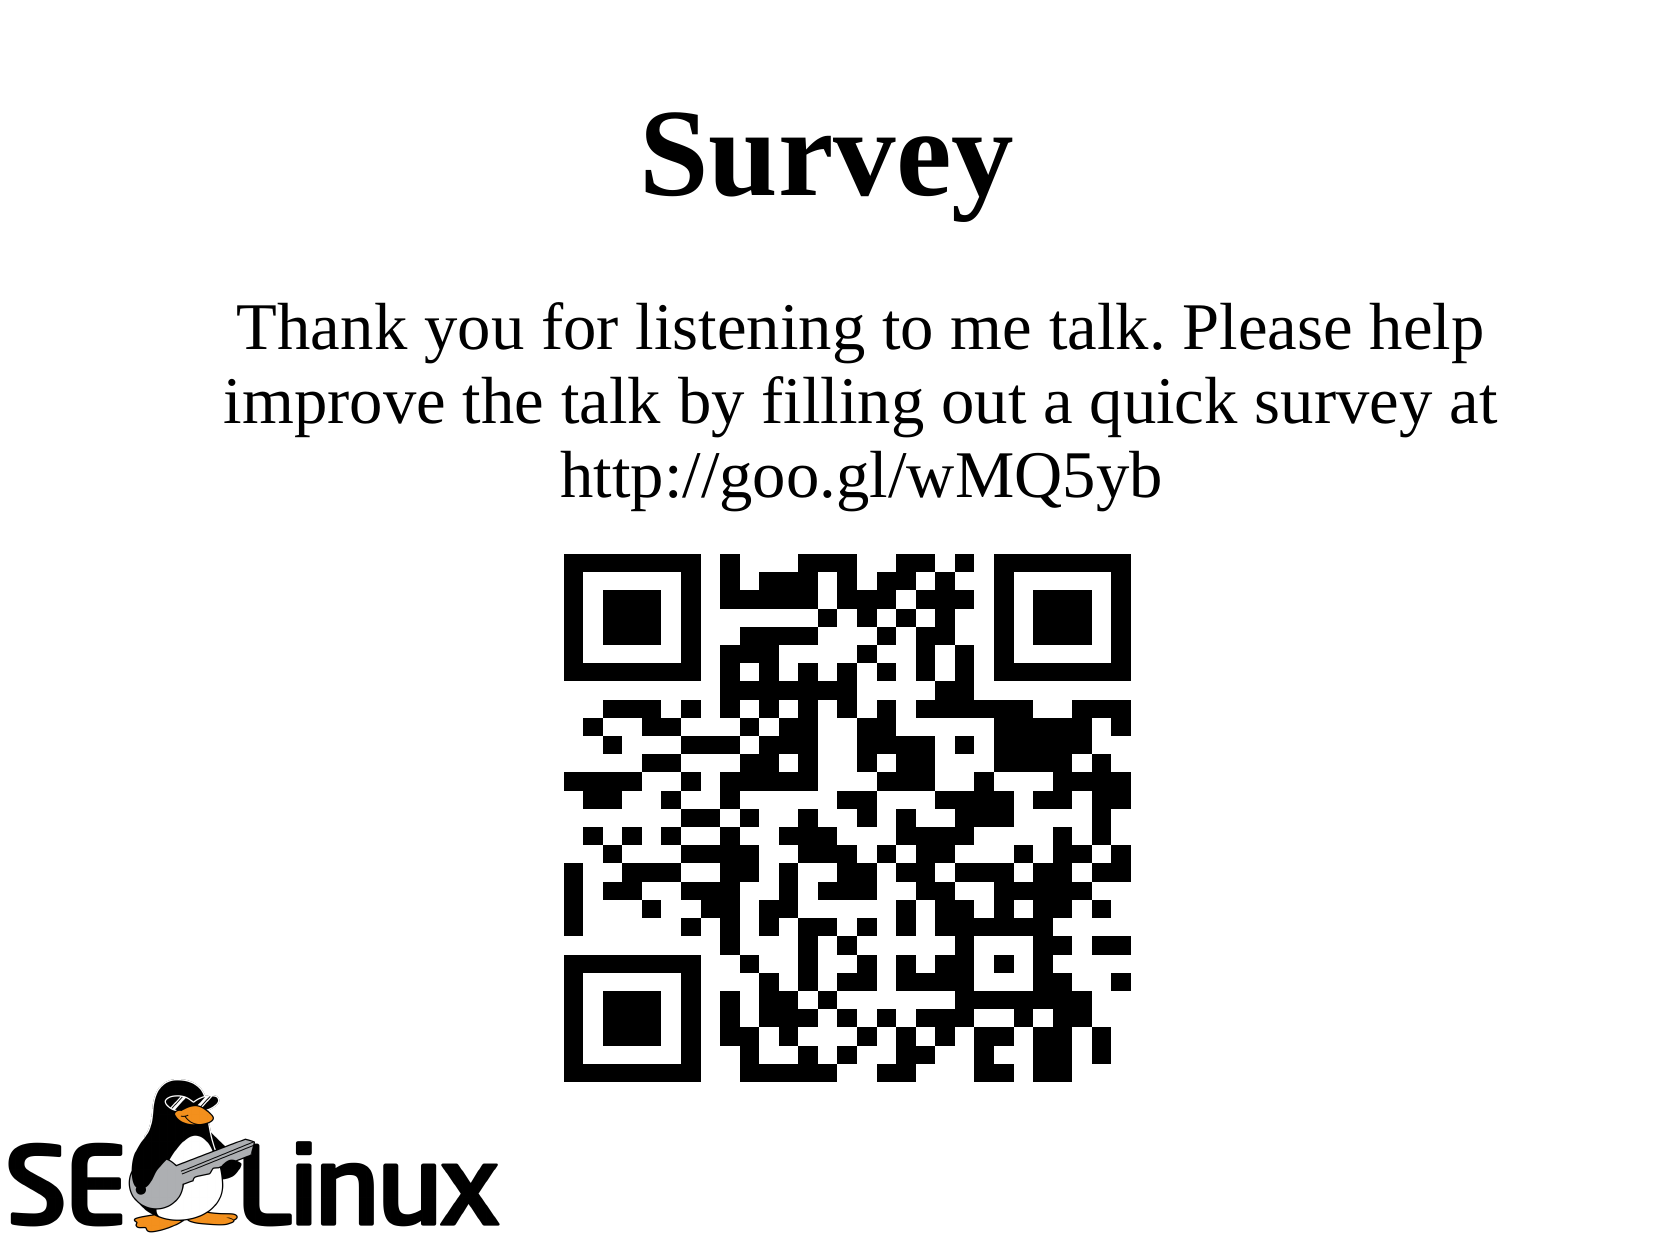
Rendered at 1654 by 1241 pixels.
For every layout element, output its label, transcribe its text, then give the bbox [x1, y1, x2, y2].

title Survey [82, 49, 1571, 257]
list Thank you for listening to me talk. Please help improve the talk by filling out a quick survey at http://goo.gl/wMQ5yb [82, 290, 1571, 1010]
picture [0, 518, 1177, 1241]
